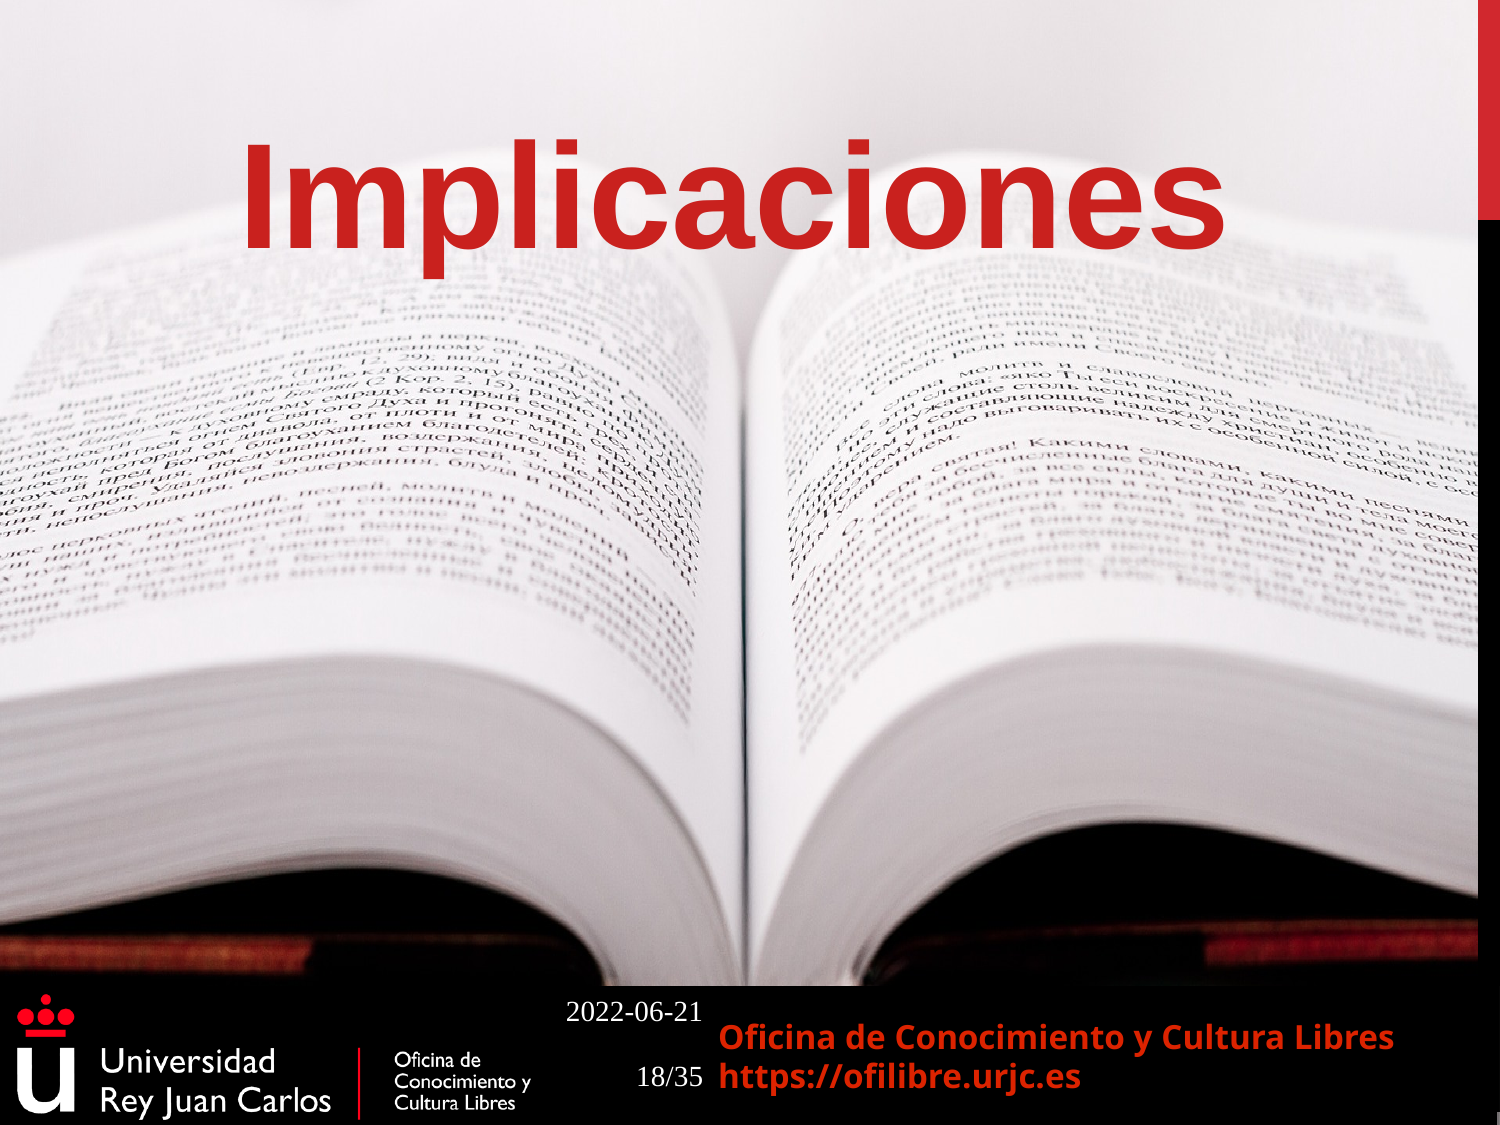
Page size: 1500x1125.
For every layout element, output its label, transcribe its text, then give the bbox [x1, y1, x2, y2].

title [75, 389, 1425, 578]
picture [0, 0, 1478, 986]
picture [17, 994, 531, 1120]
text_box Implicaciones [120, 104, 1351, 455]
